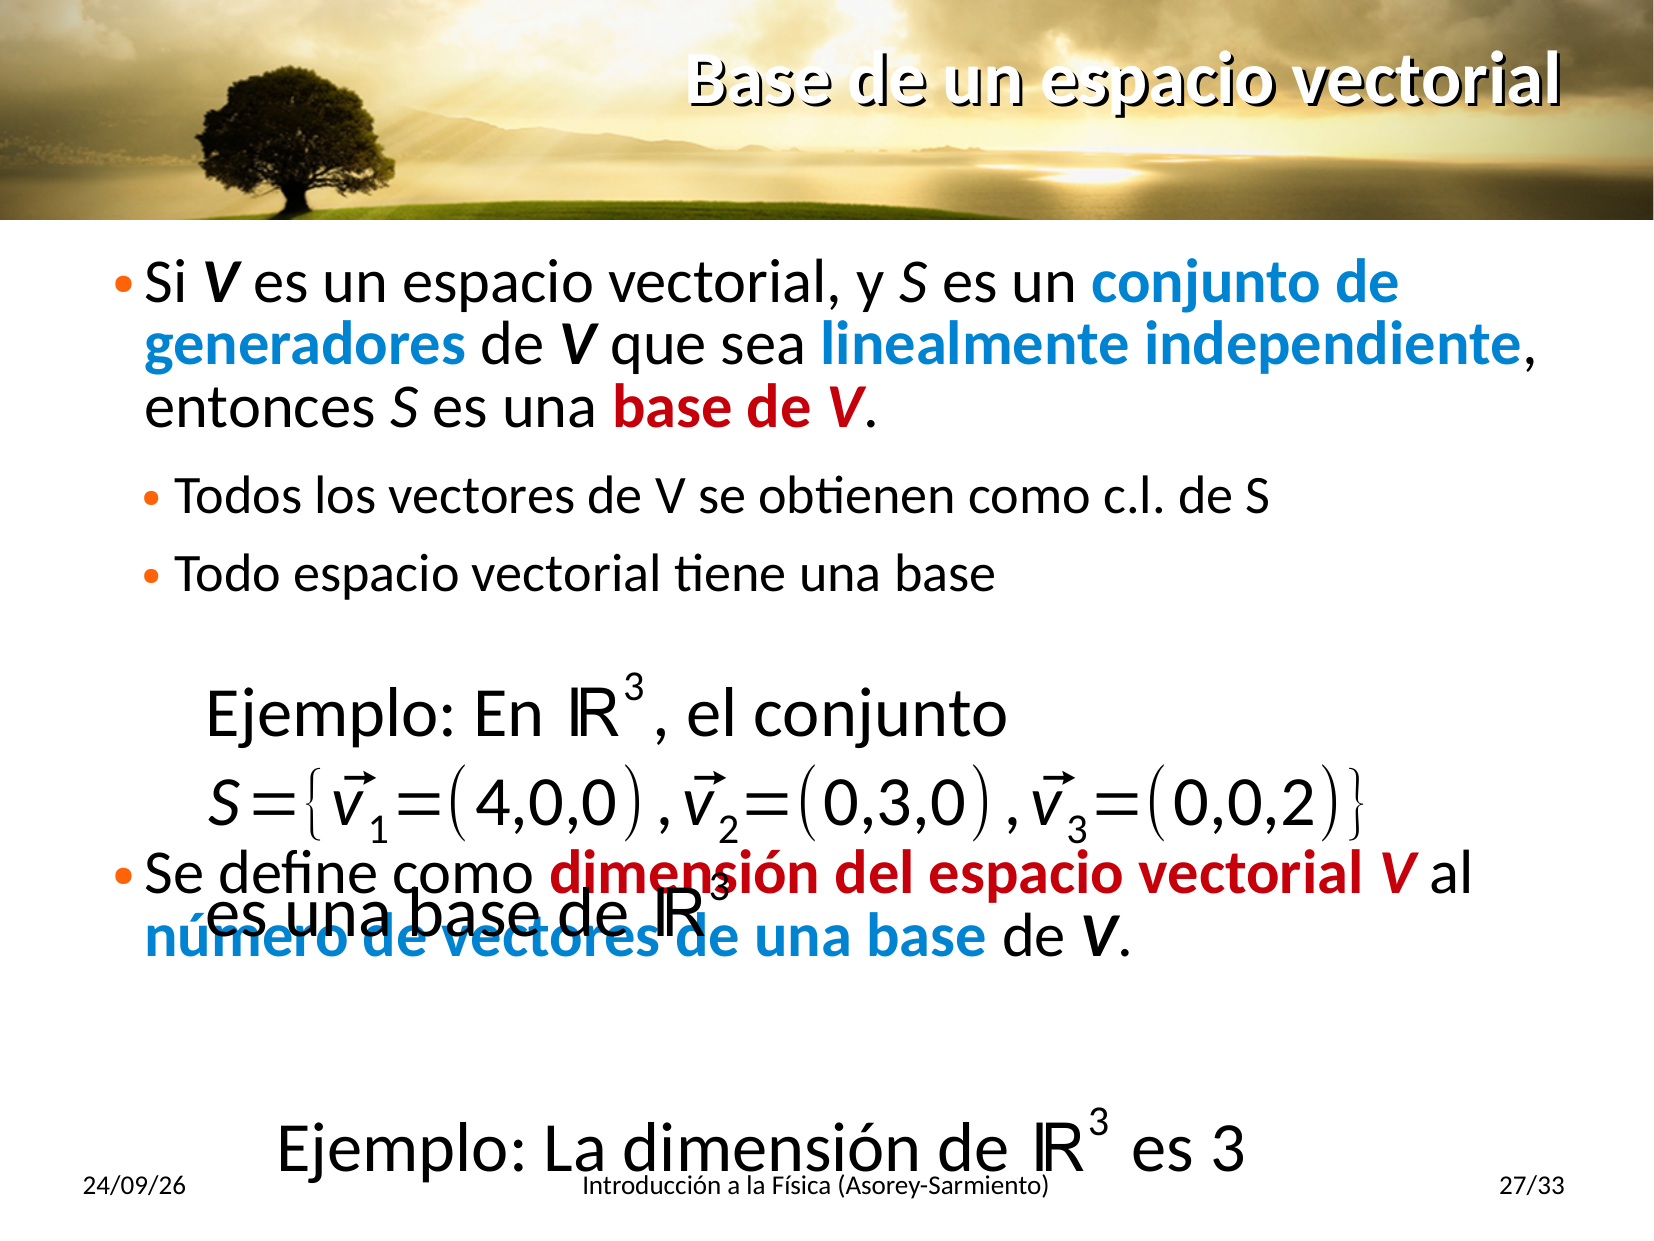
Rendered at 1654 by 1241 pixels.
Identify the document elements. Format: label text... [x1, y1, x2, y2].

chart [270, 1095, 1253, 1190]
title Base de un espacio vectorial [75, 19, 1564, 151]
picture [0, 0, 1654, 220]
list Si V es un espacio vectorial, y S es un conjunto de generadores de V que sea linealmente independiente, entonces S es una base de V. Todos los vectores de V se obtienen como c.l. de S Todo espacio vectorial tiene una base Se define como dimensión del espacio vectorial V al número de vectores de una base de V. [82, 255, 1571, 1156]
chart [199, 660, 1381, 955]
